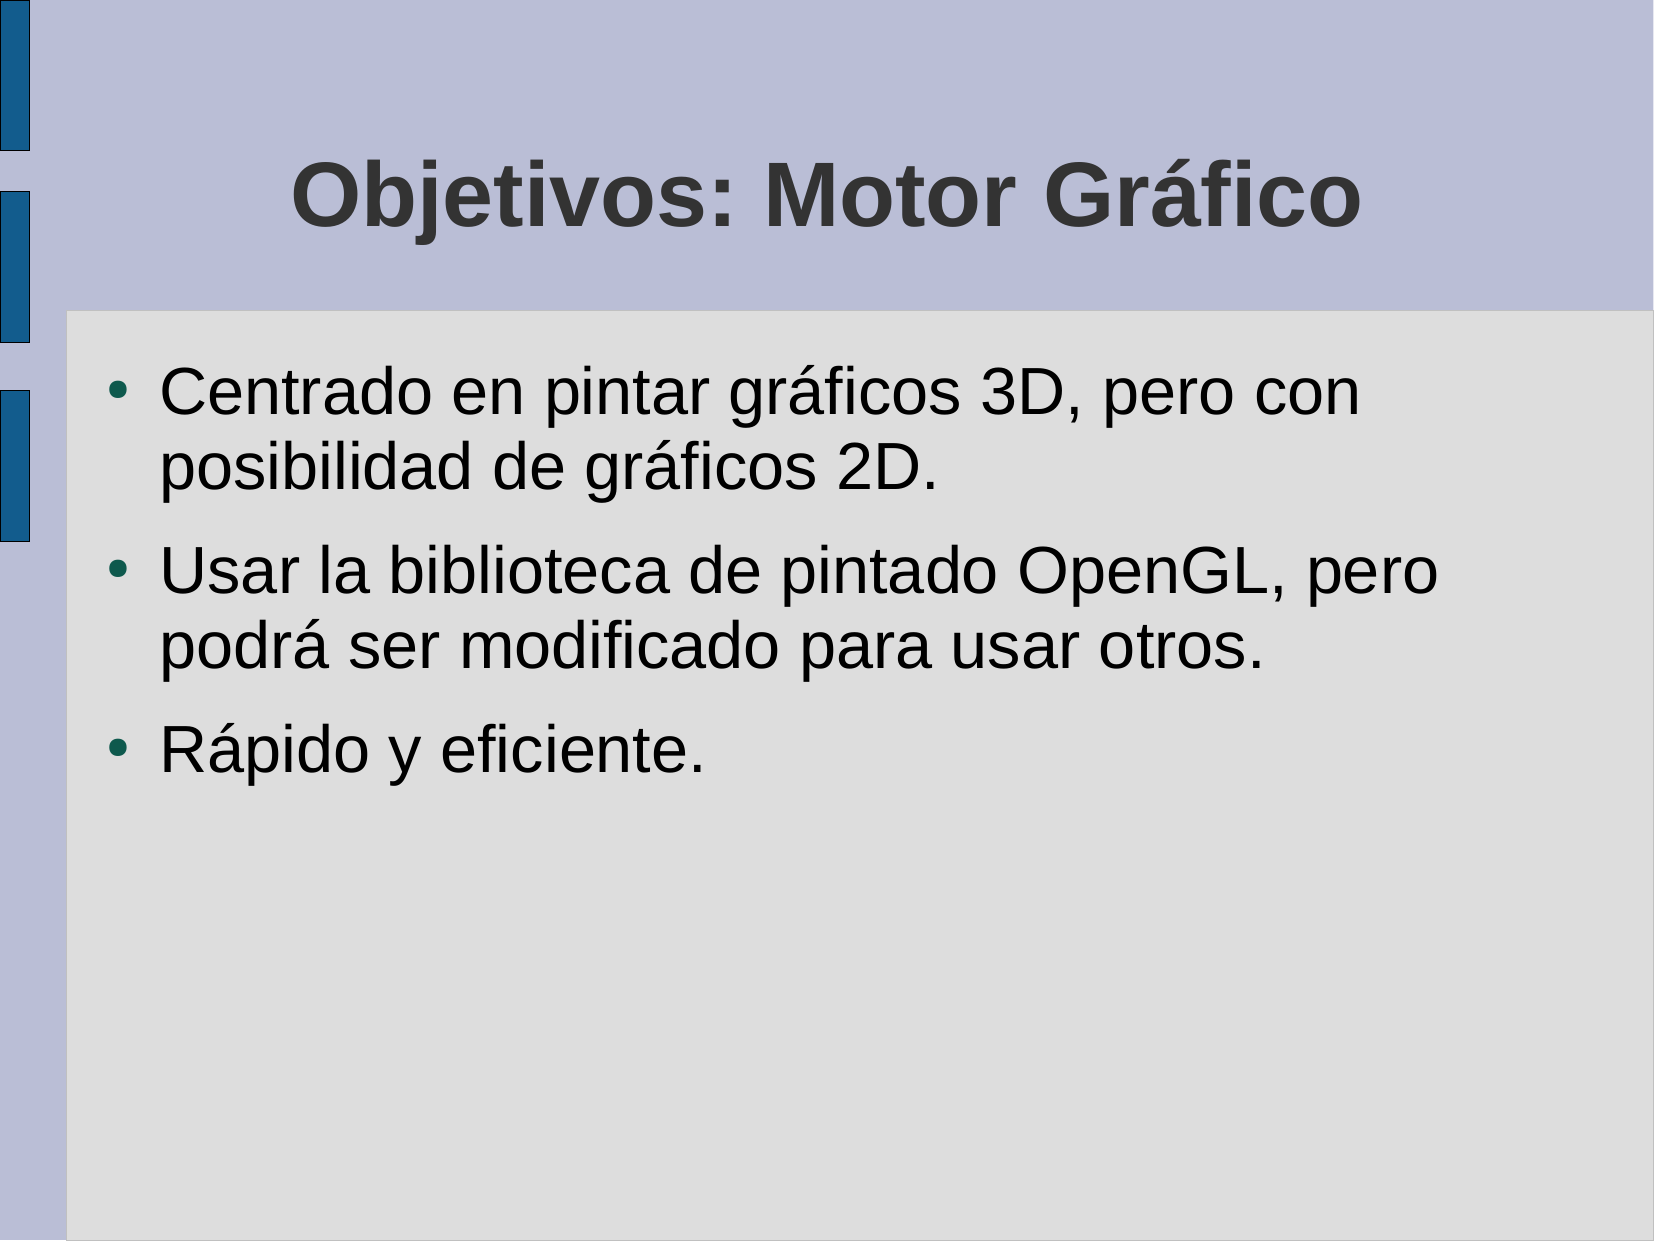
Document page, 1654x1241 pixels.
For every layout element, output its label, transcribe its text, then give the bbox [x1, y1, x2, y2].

title Objetivos: Motor Gráfico [121, 91, 1534, 299]
list Centrado en pintar gráficos 3D, pero con posibilidad de gráficos 2D. Usar la biblioteca de pintado OpenGL, pero podrá ser modificado para usar otros. Rápido y eficiente. [88, 354, 1577, 1159]
